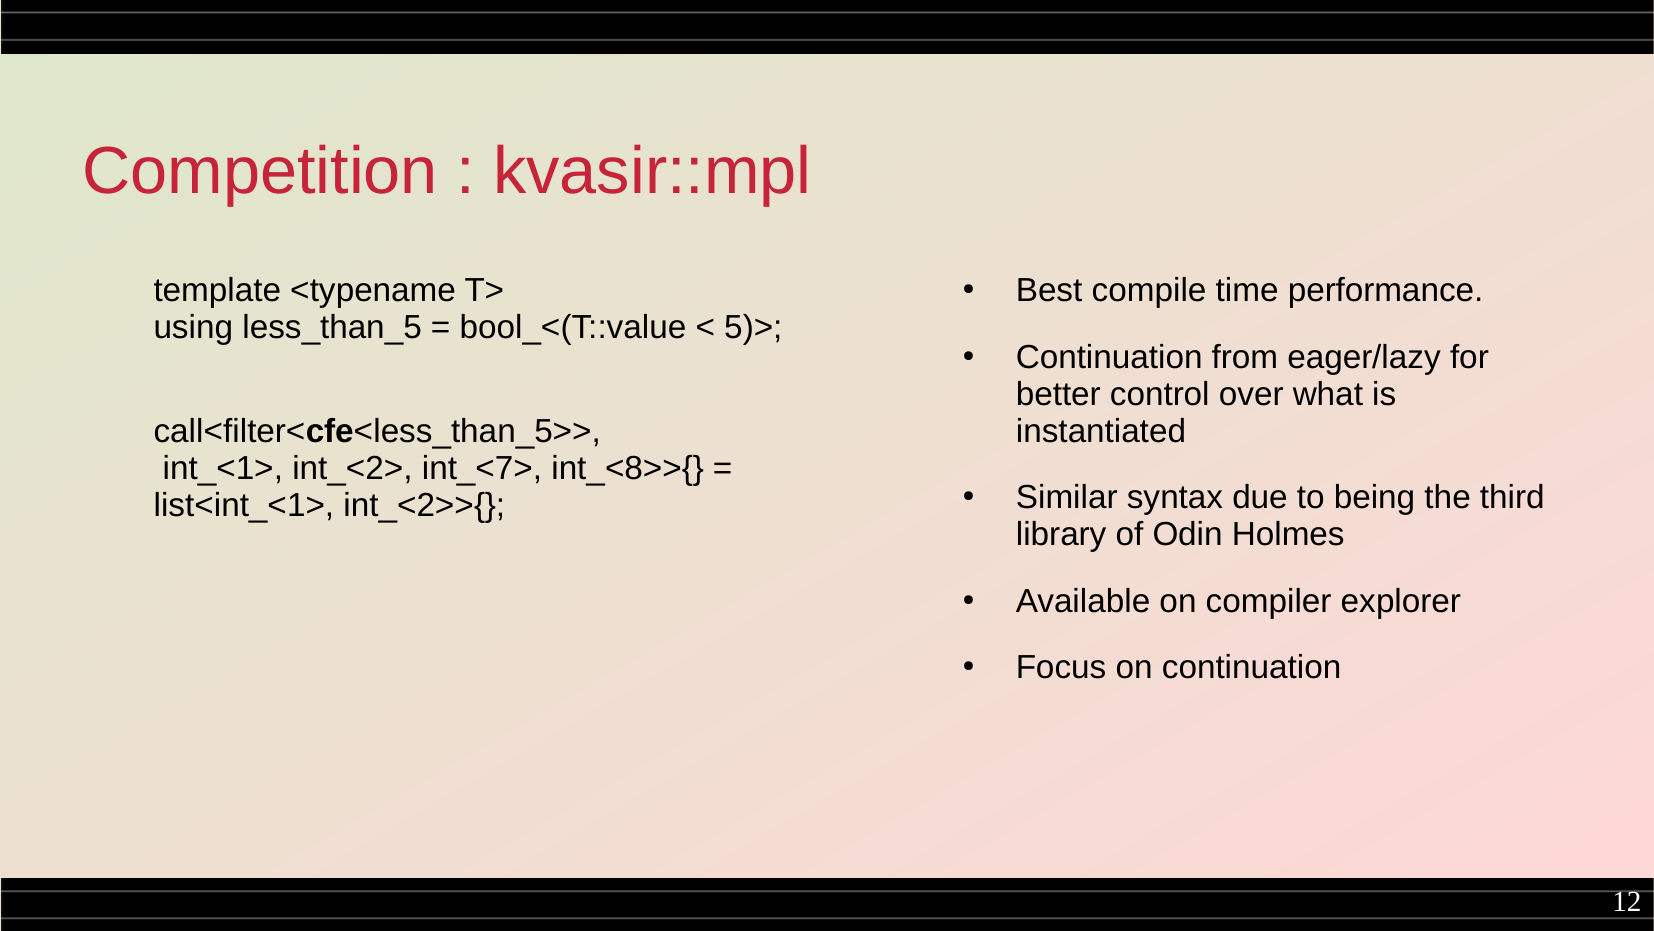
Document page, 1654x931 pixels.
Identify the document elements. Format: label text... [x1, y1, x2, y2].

picture [1, 878, 1654, 931]
list template <typename T> using less_than_5 = bool_<(T::value < 5)>; call<filter<cfe<less_than_5>>, int_<1>, int_<2>, int_<7>, int_<8>>{} = list<int_<1>, int_<2>>{}; [82, 271, 945, 758]
list Best compile time performance. Continuation from eager/lazy for better control over what is instantiated Similar syntax due to being the third library of Odin Holmes Available on compiler explorer Focus on continuation [945, 271, 1572, 758]
picture [1, 0, 1654, 54]
title Competition : kvasir::mpl [82, 92, 1571, 249]
